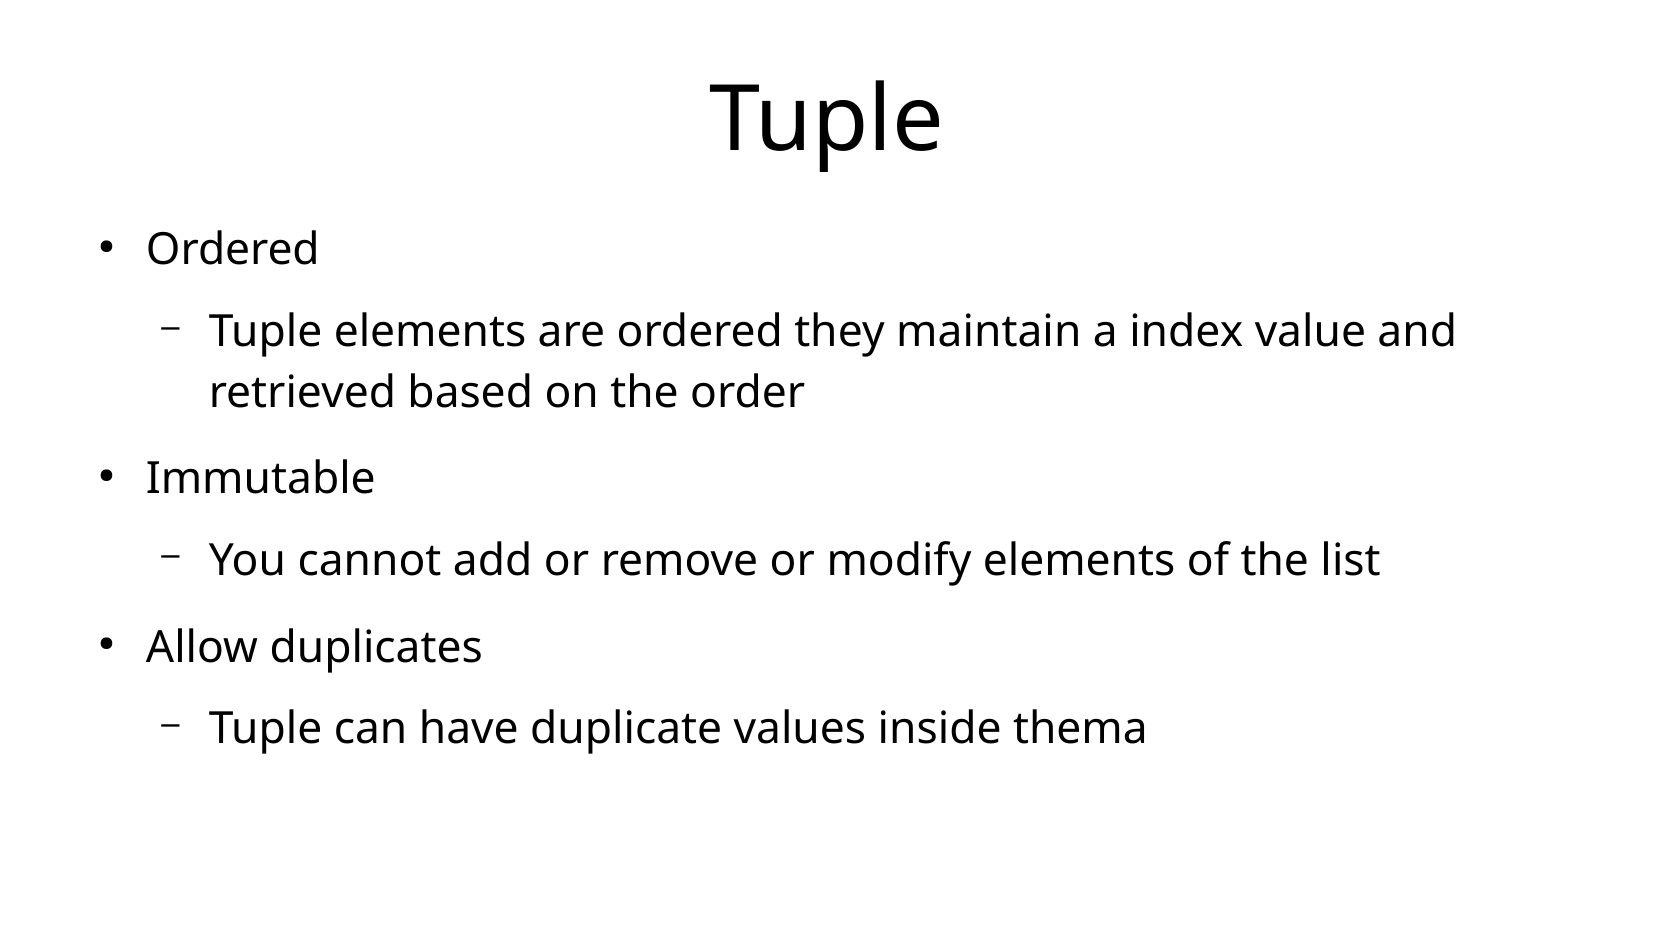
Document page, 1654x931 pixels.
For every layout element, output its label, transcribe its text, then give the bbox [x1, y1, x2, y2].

title Tuple [82, 37, 1571, 193]
list Ordered Tuple elements are ordered they maintain a index value and retrieved based on the order Immutable You cannot add or remove or modify elements of the list Allow duplicates Tuple can have duplicate values inside thema [82, 217, 1571, 758]
